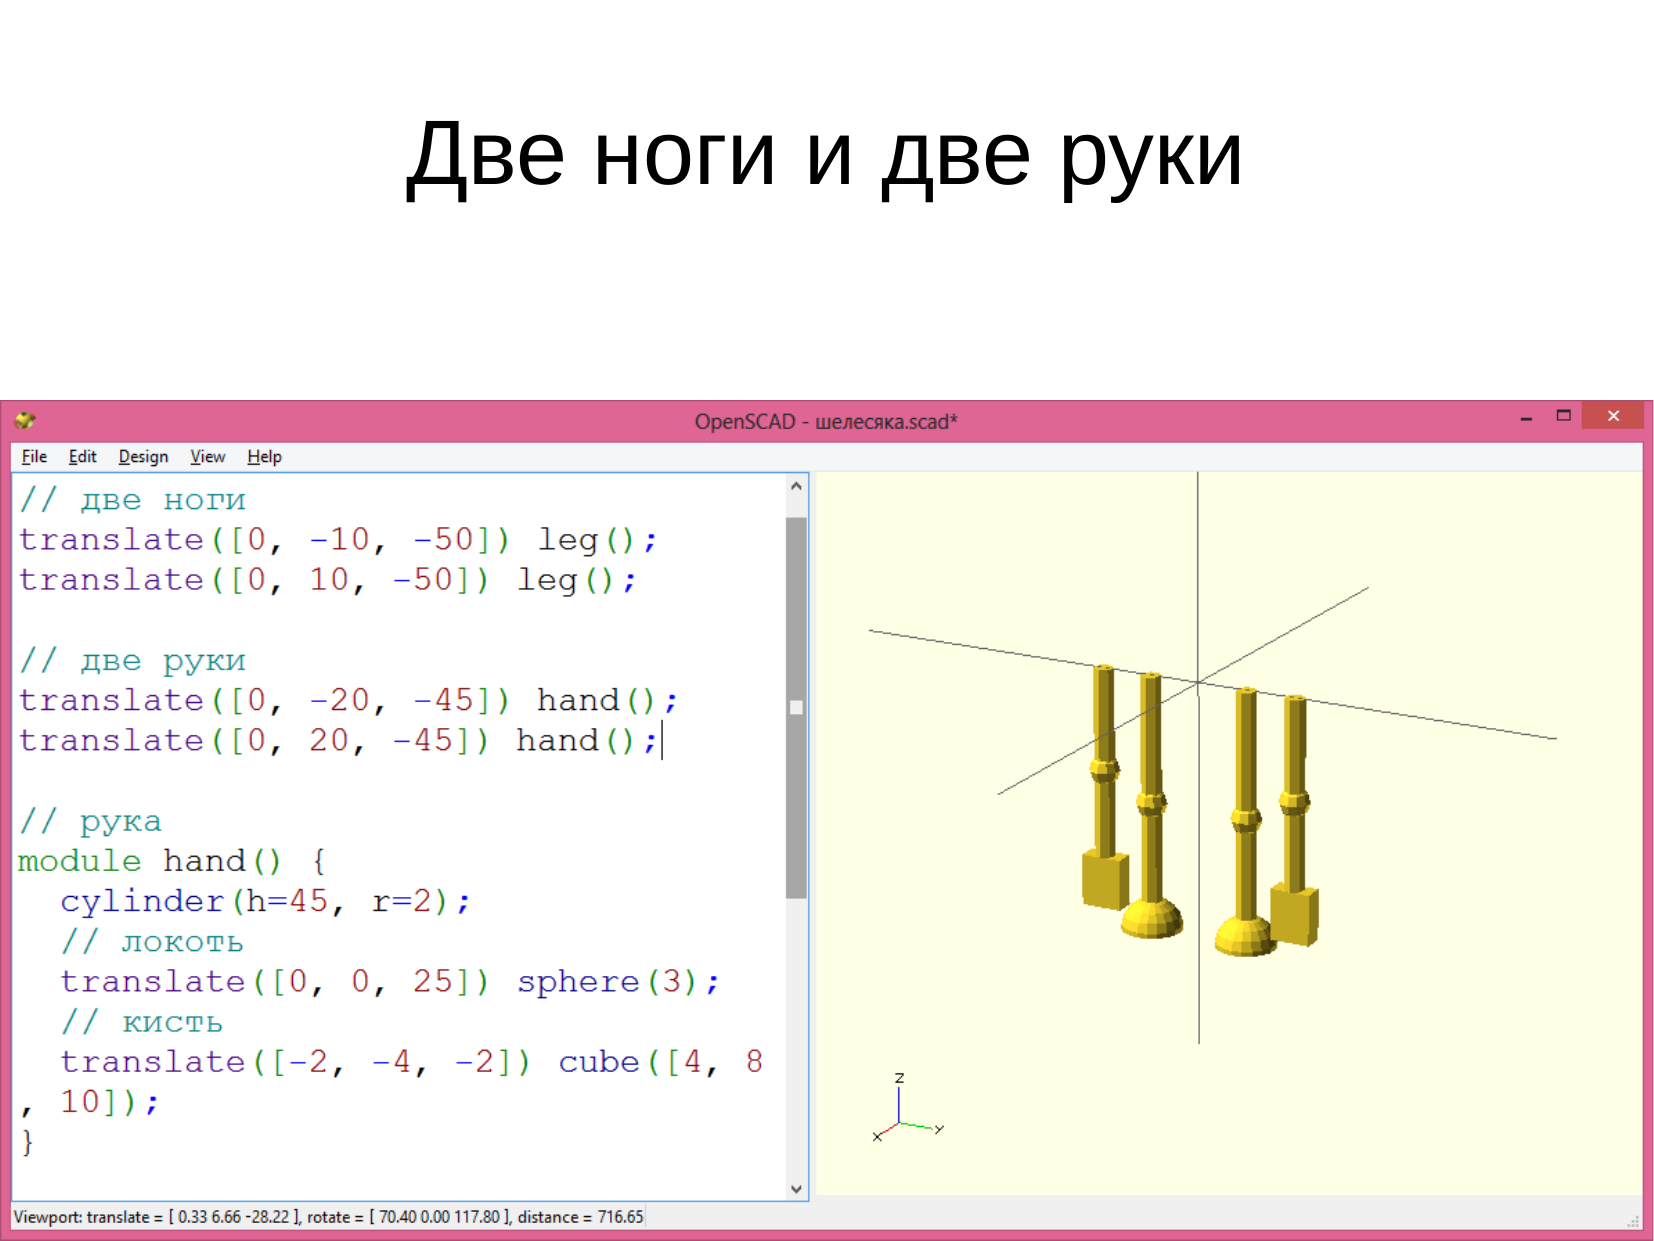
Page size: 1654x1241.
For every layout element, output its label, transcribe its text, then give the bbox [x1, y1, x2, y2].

picture [0, 400, 1654, 1241]
title Две ноги и две руки [82, 49, 1571, 257]
